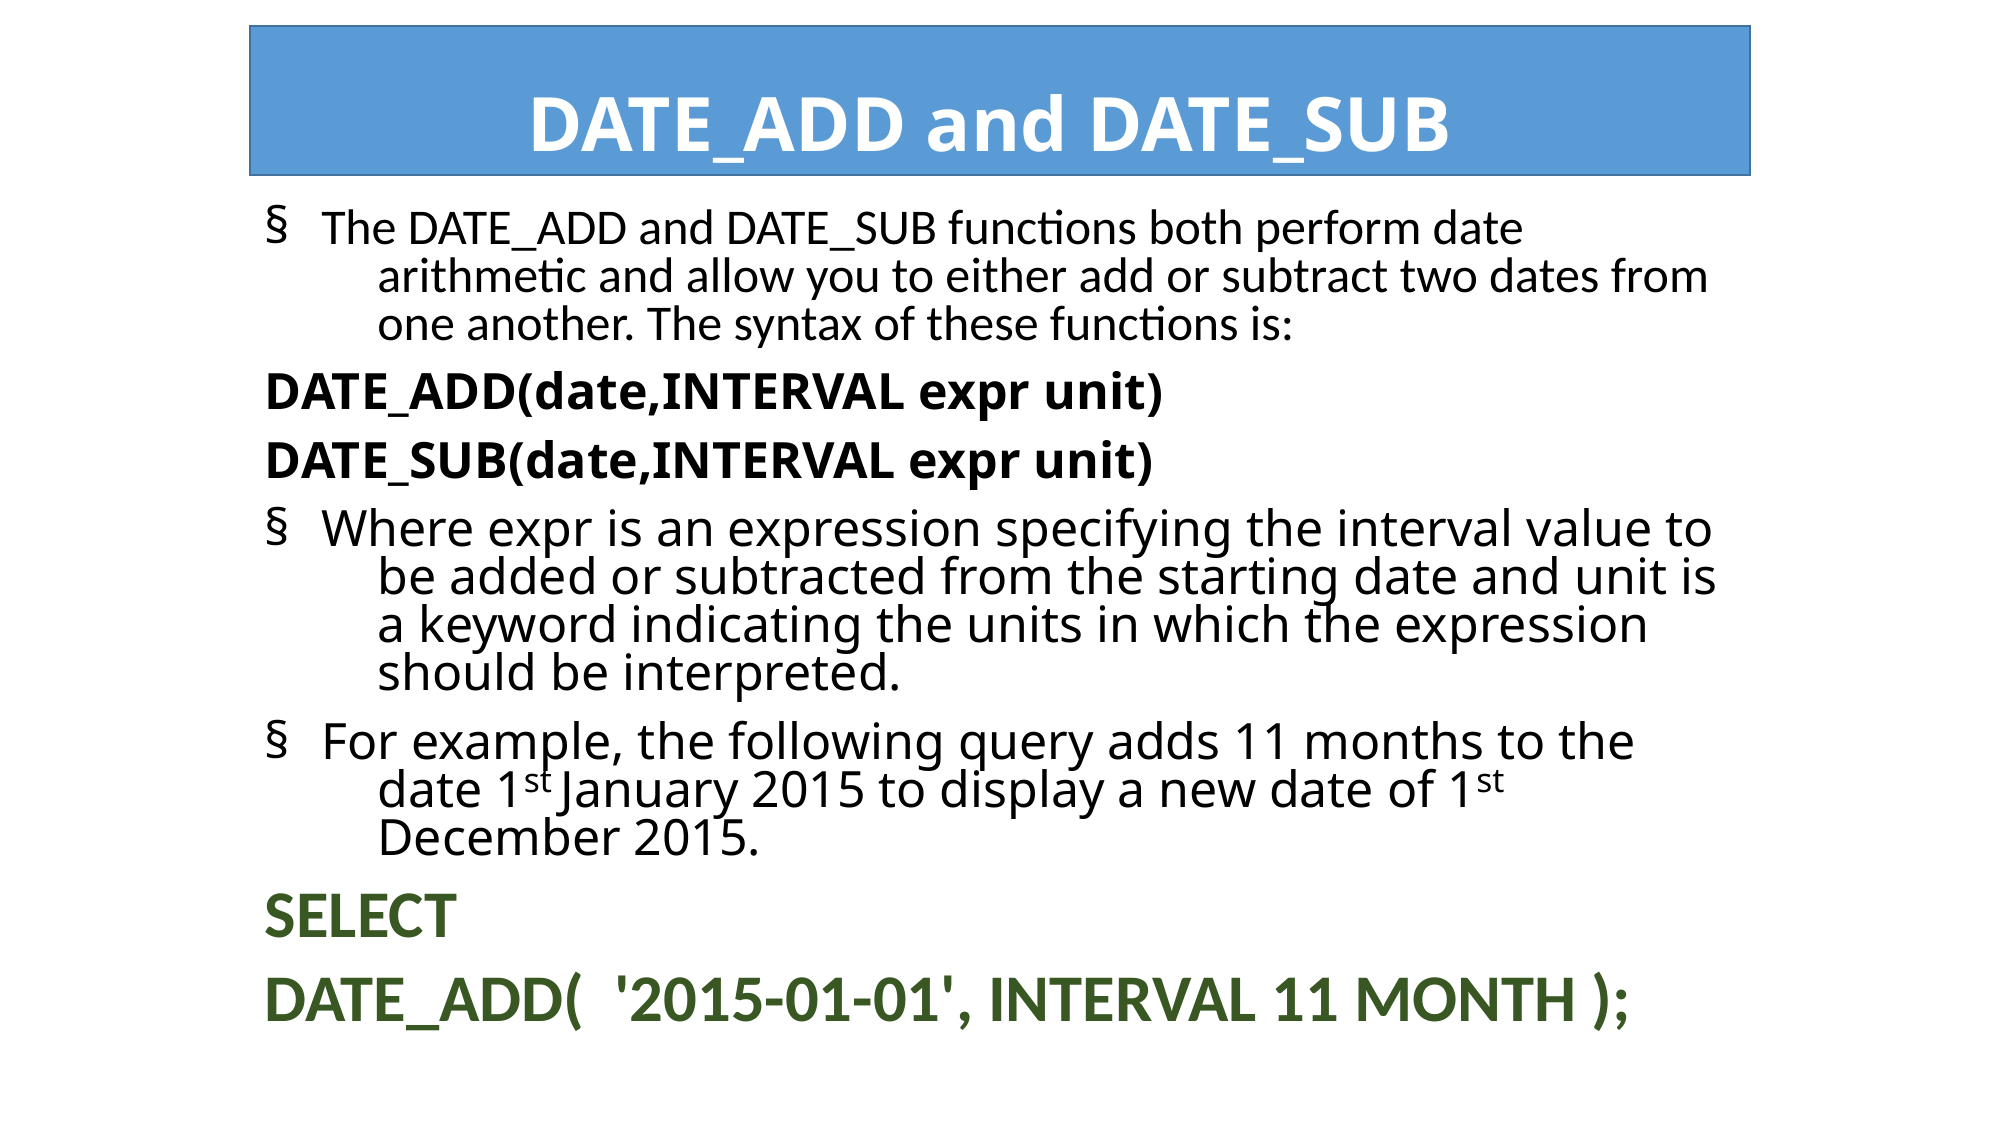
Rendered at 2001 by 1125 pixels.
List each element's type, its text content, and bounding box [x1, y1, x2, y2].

title DATE_ADD and DATE_SUB [249, 26, 1750, 176]
subtitle The DATE_ADD and DATE_SUB functions both perform date arithmetic and allow you to either add or subtract two dates from one another. The syntax of these functions is: DATE_ADD(date,INTERVAL expr unit) DATE_SUB(date,INTERVAL expr unit) Where expr is an expression specifying the interval value to be added or subtracted from the starting date and unit is a keyword indicating the units in which the expression should be interpreted. For example, the following query adds 11 months to the date 1st January 2015 to display a new date of 1st December 2015. SELECT DATE_ADD( '2015-01-01', INTERVAL 11 MONTH ); [249, 198, 1750, 1087]
